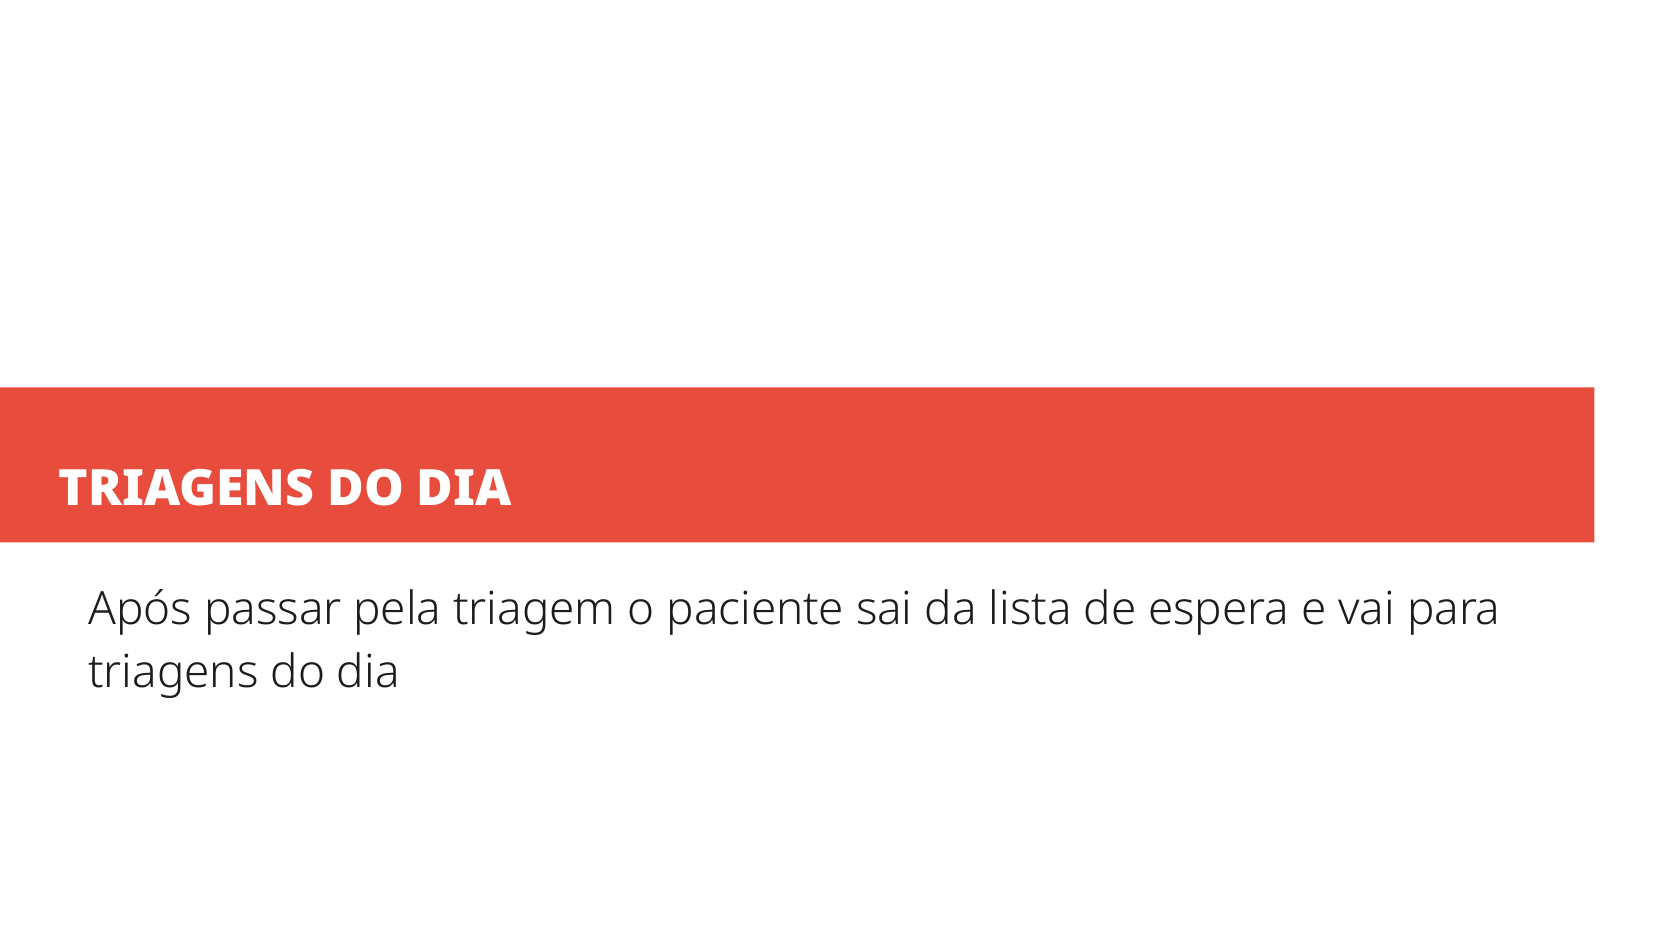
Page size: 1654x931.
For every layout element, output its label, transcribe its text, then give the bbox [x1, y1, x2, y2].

subtitle Após passar pela triagem o paciente sai da lista de espera e vai para triagens do dia [88, 575, 1595, 886]
title TRIAGENS DO DIA [59, 409, 1595, 521]
